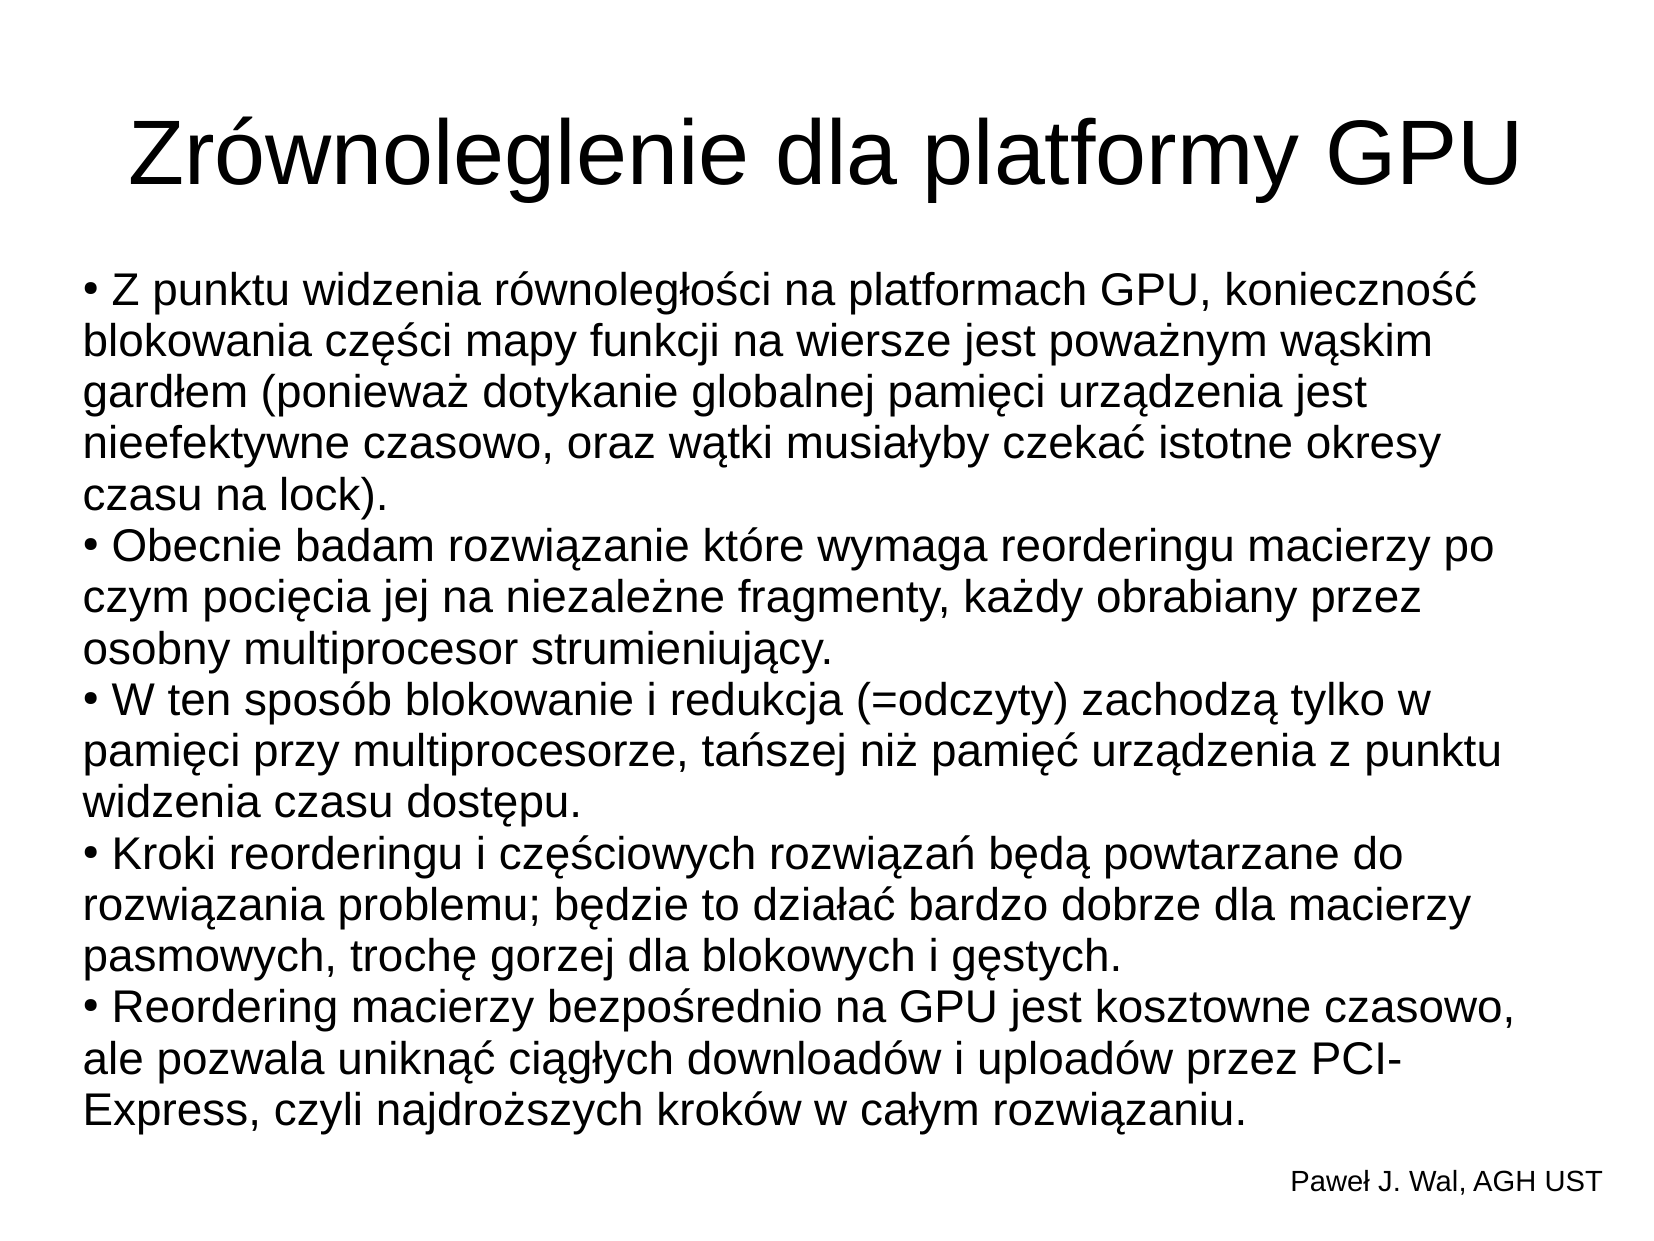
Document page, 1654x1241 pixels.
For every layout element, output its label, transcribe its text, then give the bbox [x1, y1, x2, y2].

text_box Paweł J. Wal, AGH UST [1275, 1157, 1627, 1205]
title Zrównoleglenie dla platformy GPU [82, 49, 1571, 257]
subtitle Z punktu widzenia równoległości na platformach GPU, konieczność blokowania części mapy funkcji na wiersze jest poważnym wąskim gardłem (ponieważ dotykanie globalnej pamięci urządzenia jest nieefektywne czasowo, oraz wątki musiałyby czekać istotne okresy czasu na lock). Obecnie badam rozwiązanie które wymaga reorderingu macierzy po czym pocięcia jej na niezależne fragmenty, każdy obrabiany przez osobny multiprocesor strumieniujący. W ten sposób blokowanie i redukcja (=odczyty) zachodzą tylko w pamięci przy multiprocesorze, tańszej niż pamięć urządzenia z punktu widzenia czasu dostępu. Kroki reorderingu i częściowych rozwiązań będą powtarzane do rozwiązania problemu; będzie to działać bardzo dobrze dla macierzy pasmowych, trochę gorzej dla blokowych i gęstych. Reordering macierzy bezpośrednio na GPU jest kosztowne czasowo, ale pozwala uniknąć ciągłych downloadów i uploadów przez PCI-Express, czyli najdroższych kroków w całym rozwiązaniu. [82, 265, 1571, 1134]
